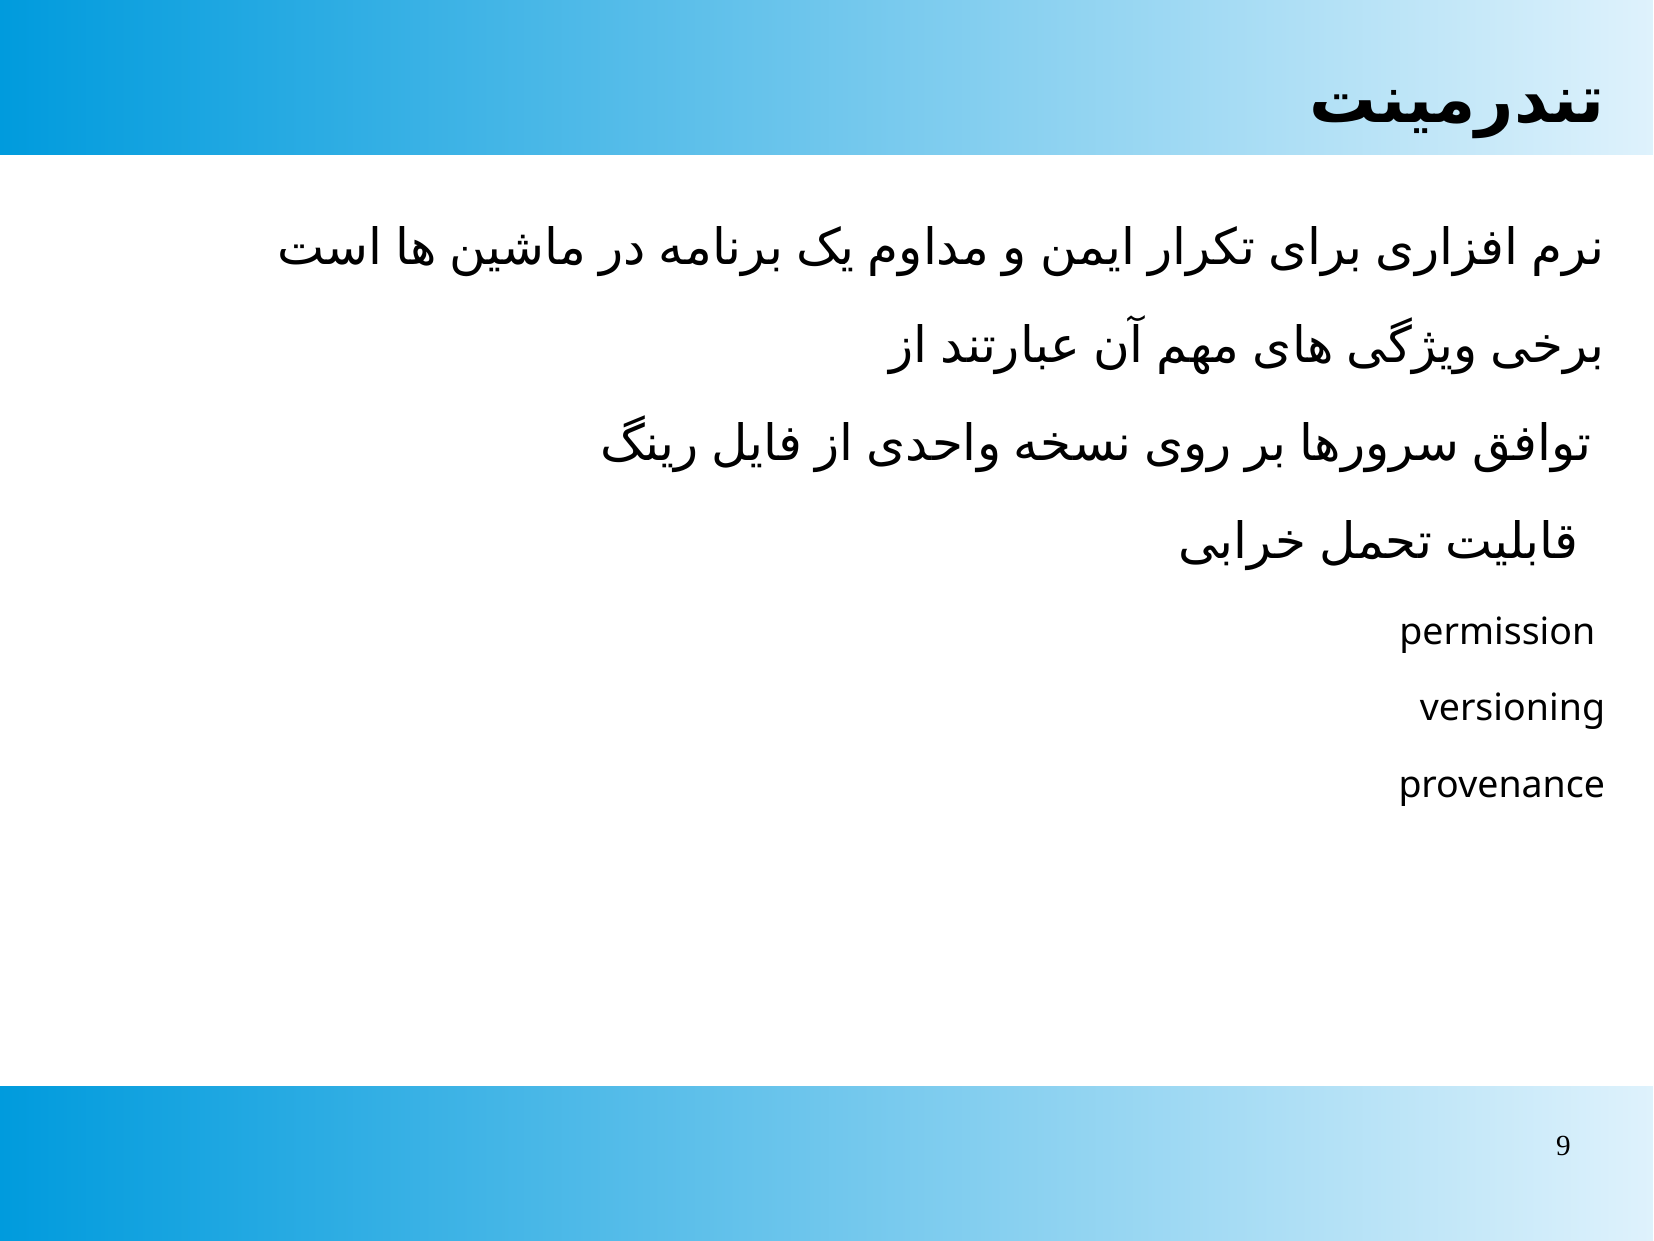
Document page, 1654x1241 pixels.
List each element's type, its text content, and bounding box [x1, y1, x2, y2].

text_box تندرمینت [540, 55, 1621, 137]
text_box نرم افزاری برای تکرار ایمن و مداوم یک برنامه در ماشین ها است برخی ویژگی های مهم آن عبارتند از توافق سرورها بر روی نسخه واحدی از فایل رینگ قابلیت تحمل خرابی permission versioning provenance [30, 180, 1621, 1008]
